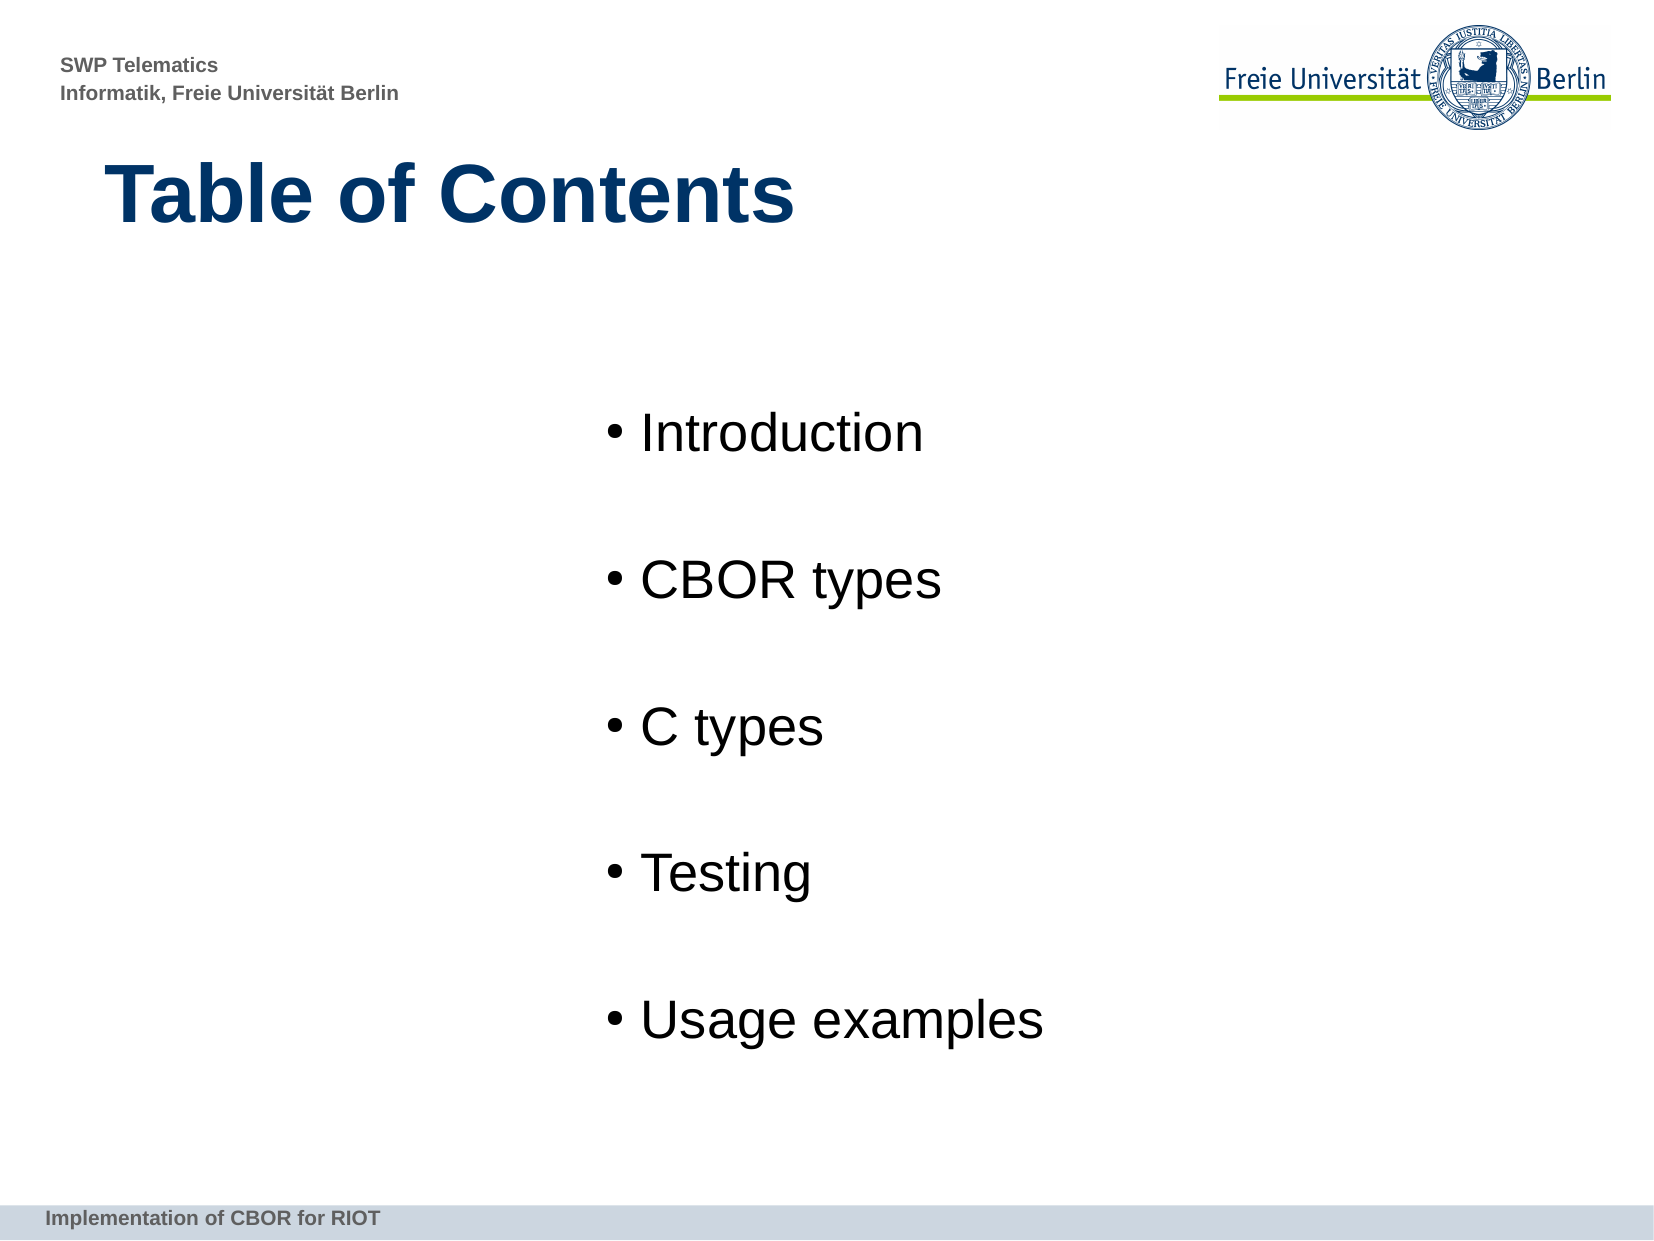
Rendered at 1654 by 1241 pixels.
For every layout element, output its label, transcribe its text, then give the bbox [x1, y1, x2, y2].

title Table of Contents [45, 147, 1609, 260]
list Introduction CBOR types C types Testing Usage examples [570, 270, 1609, 1126]
picture [1219, 25, 1611, 130]
